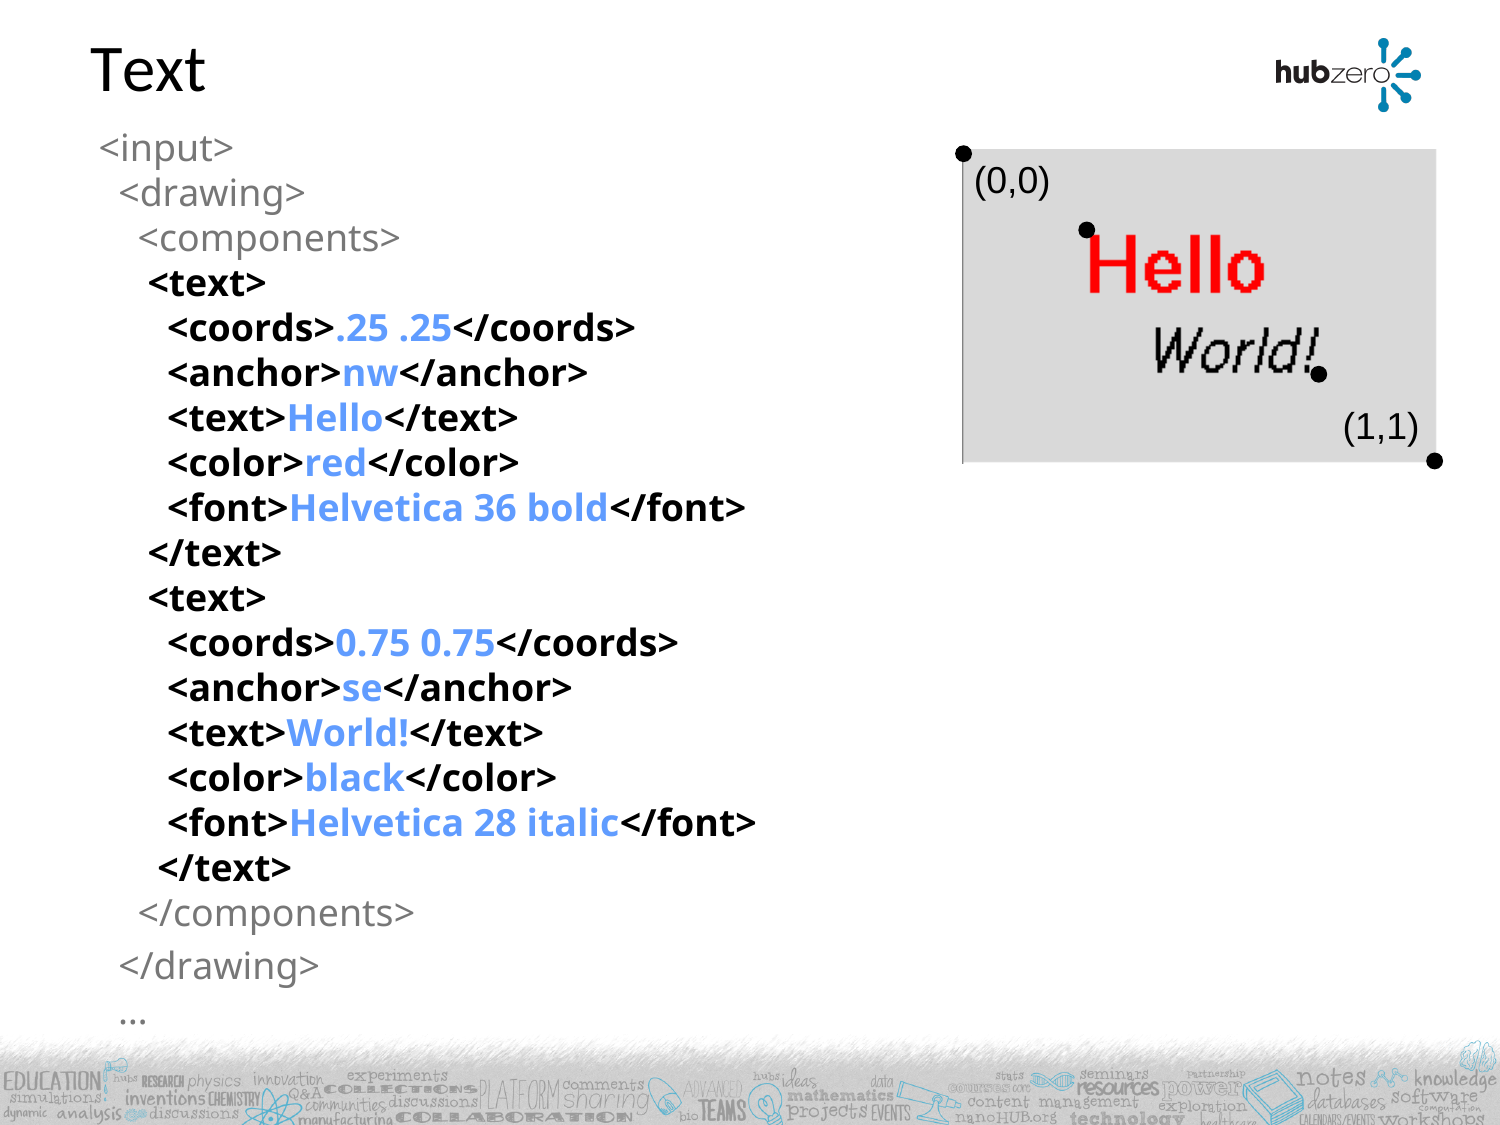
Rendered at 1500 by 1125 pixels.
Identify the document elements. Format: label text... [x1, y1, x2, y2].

text_box [957, 147, 970, 160]
text_box (0,0) [959, 147, 1066, 209]
text_box [1080, 223, 1094, 237]
text_box <input> <drawing> <components> <text> <coords>.25 .25</coords> <anchor>nw</anchor> <text>Hello</text> <color>red</color> <font>Helvetica 36 bold</font> </text> <text> <coords>0.75 0.75</coords> <anchor>se</anchor> <text>World!</text> <color>black</color> <font>Helvetica 28 italic</font> </text> </components> </drawing> … [84, 115, 773, 1040]
picture [0, 1034, 1500, 1125]
text_box (1,1) [1327, 394, 1435, 455]
text_box [1312, 367, 1326, 381]
text_box Text [75, 12, 1249, 118]
text_box [1428, 454, 1441, 468]
picture [1272, 35, 1424, 115]
picture [962, 149, 1438, 465]
